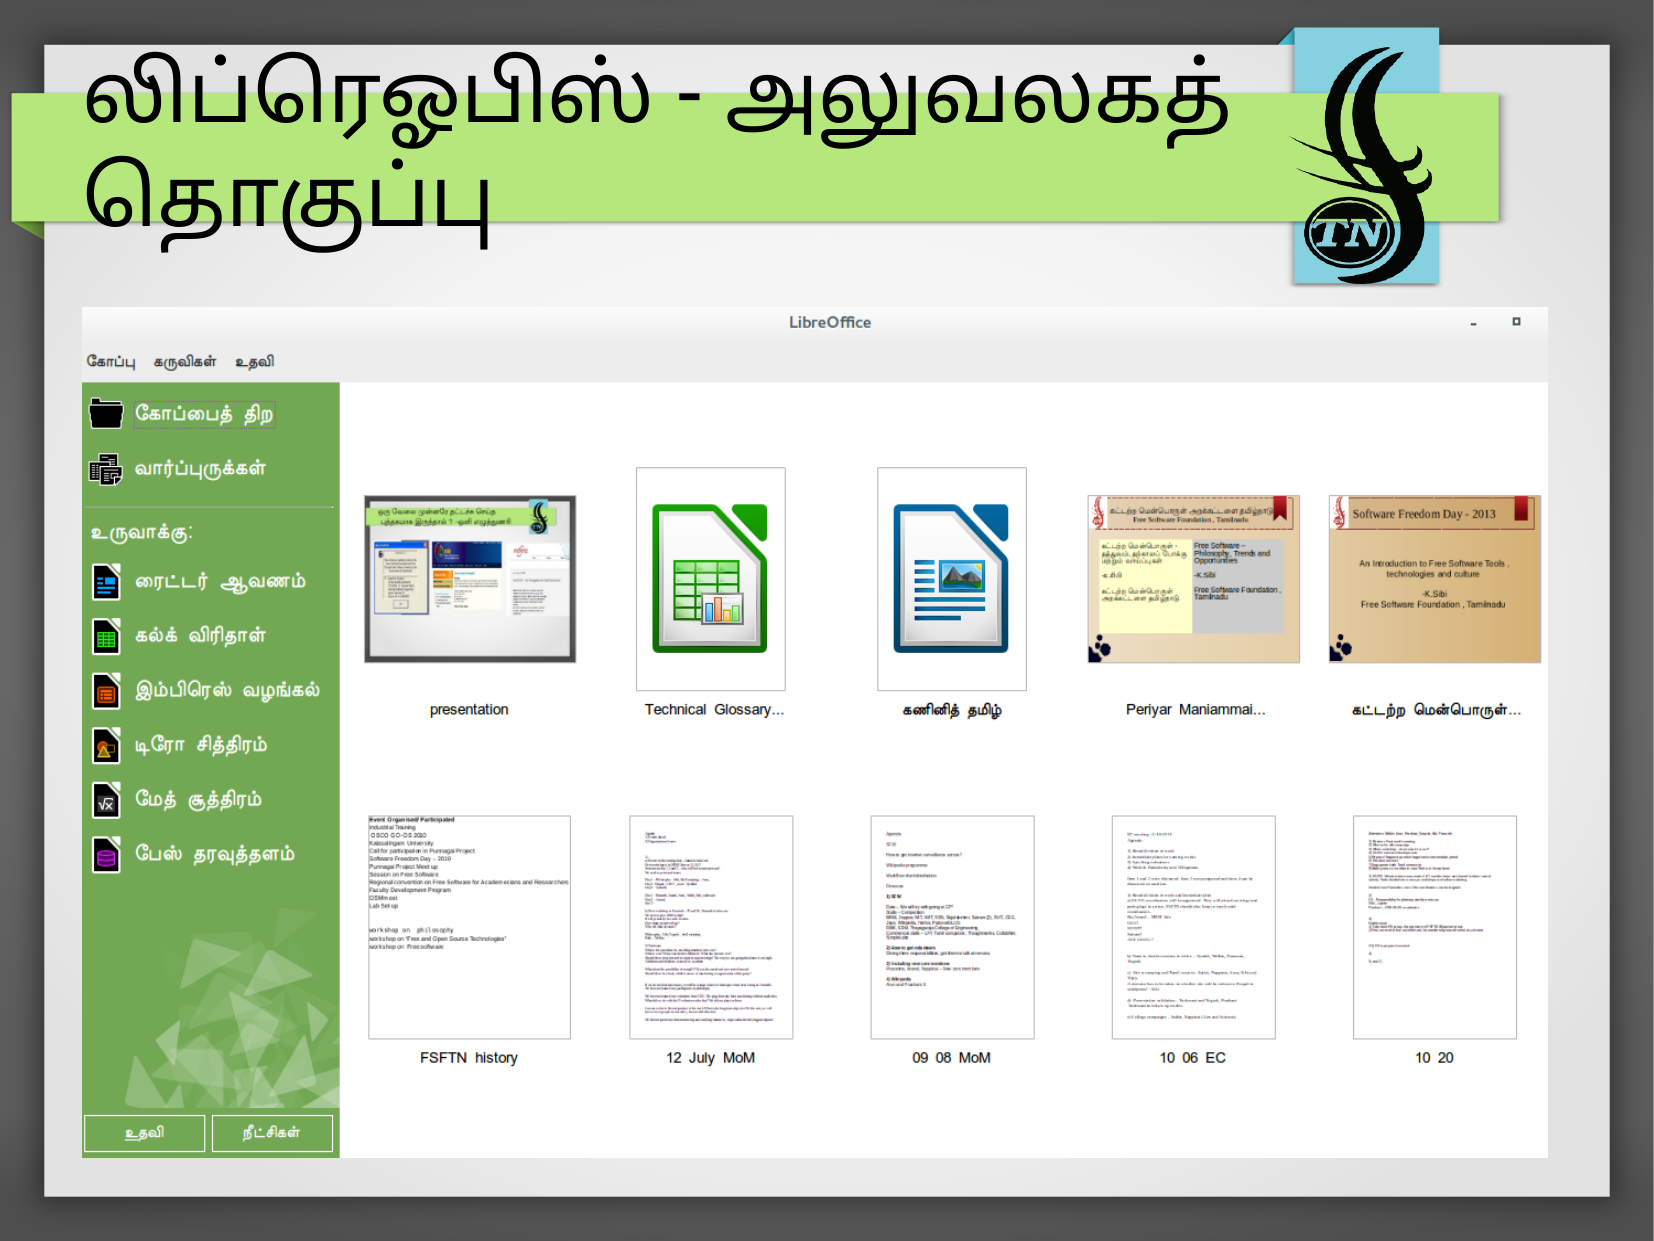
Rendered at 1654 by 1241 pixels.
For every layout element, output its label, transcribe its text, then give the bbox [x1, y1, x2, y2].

picture [0, 0, 1654, 1241]
title லிப்ரெஓபிஸ் - அலுவலகத் தொகுப்பு [82, 94, 1264, 213]
